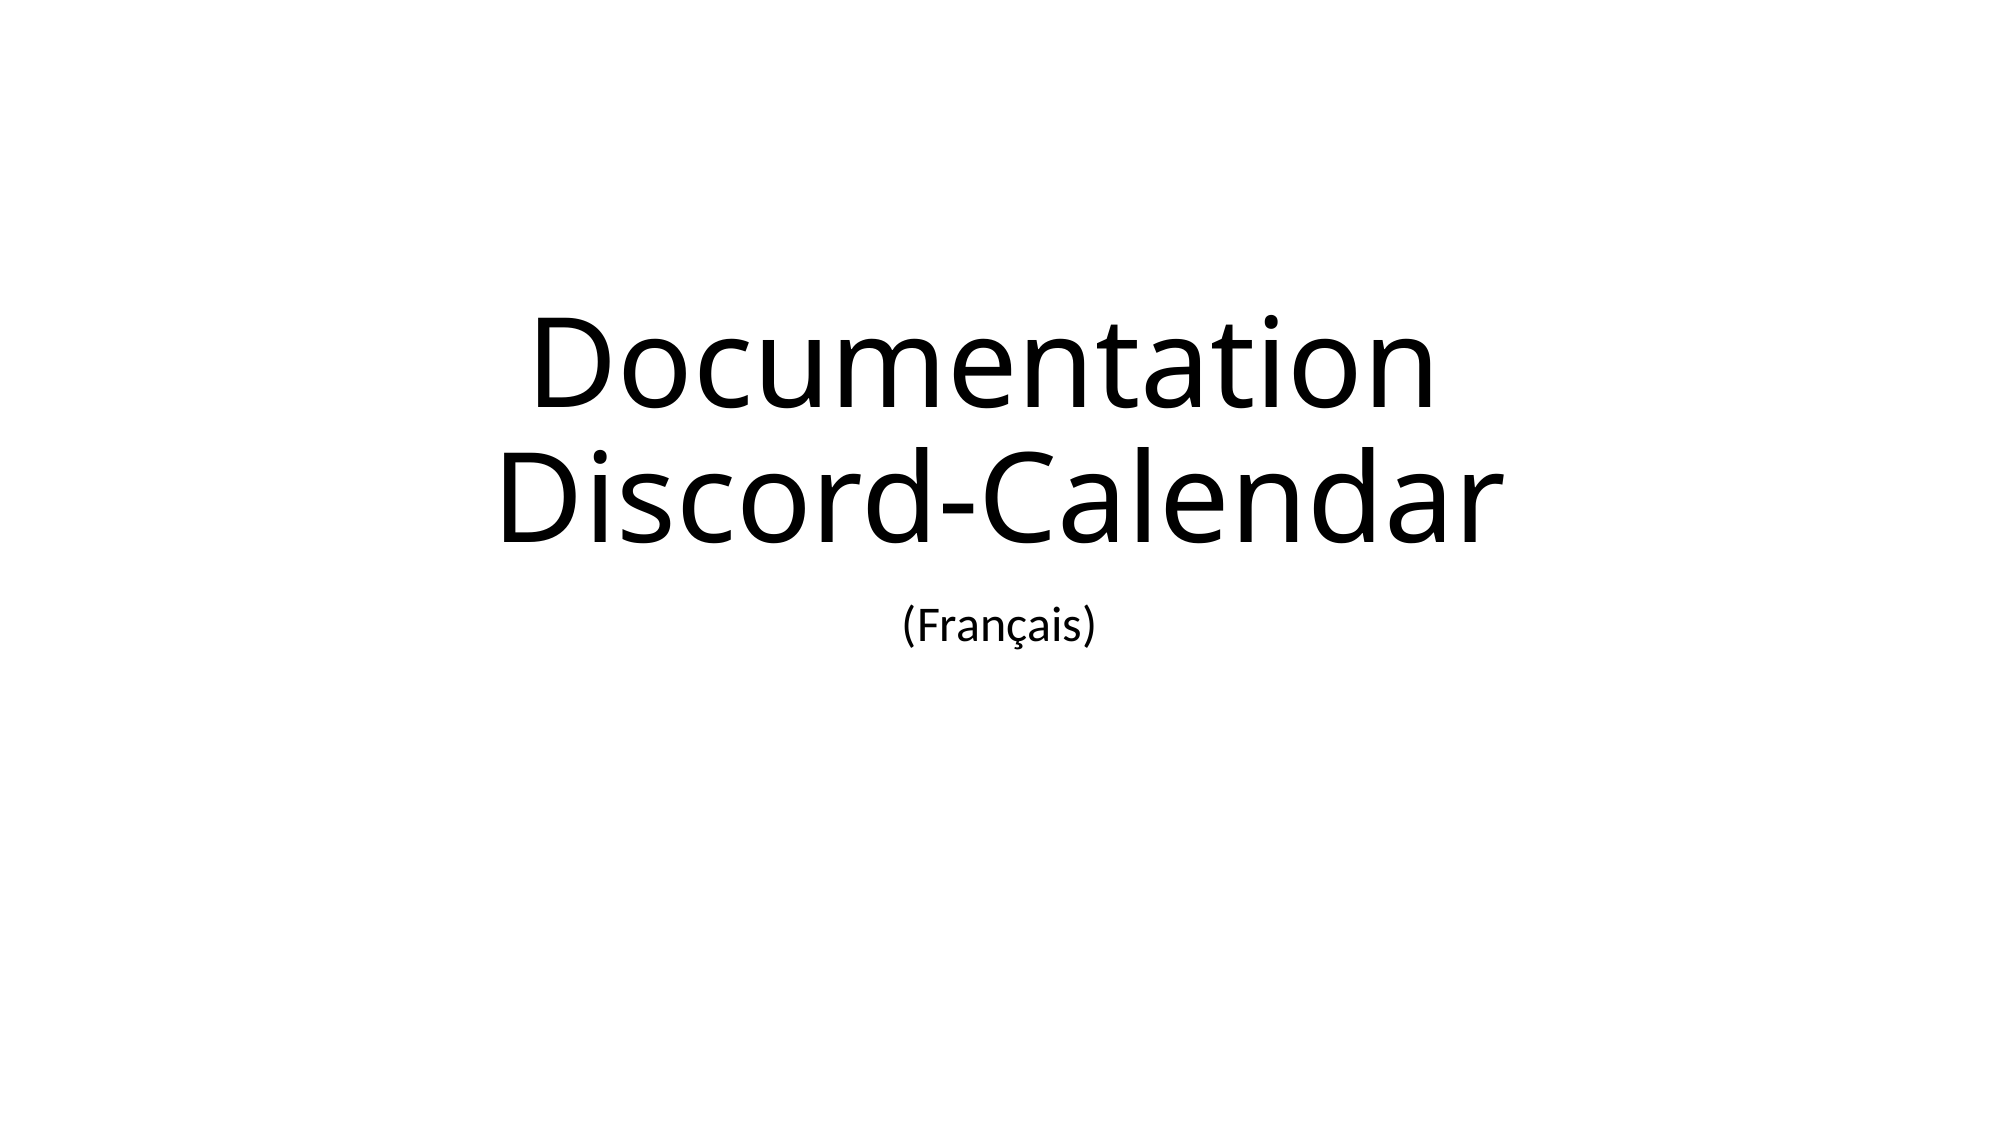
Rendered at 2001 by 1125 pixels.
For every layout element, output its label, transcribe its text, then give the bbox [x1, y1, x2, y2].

subtitle (Français) [249, 590, 1750, 863]
title Documentation Discord-Calendar [249, 185, 1750, 578]
